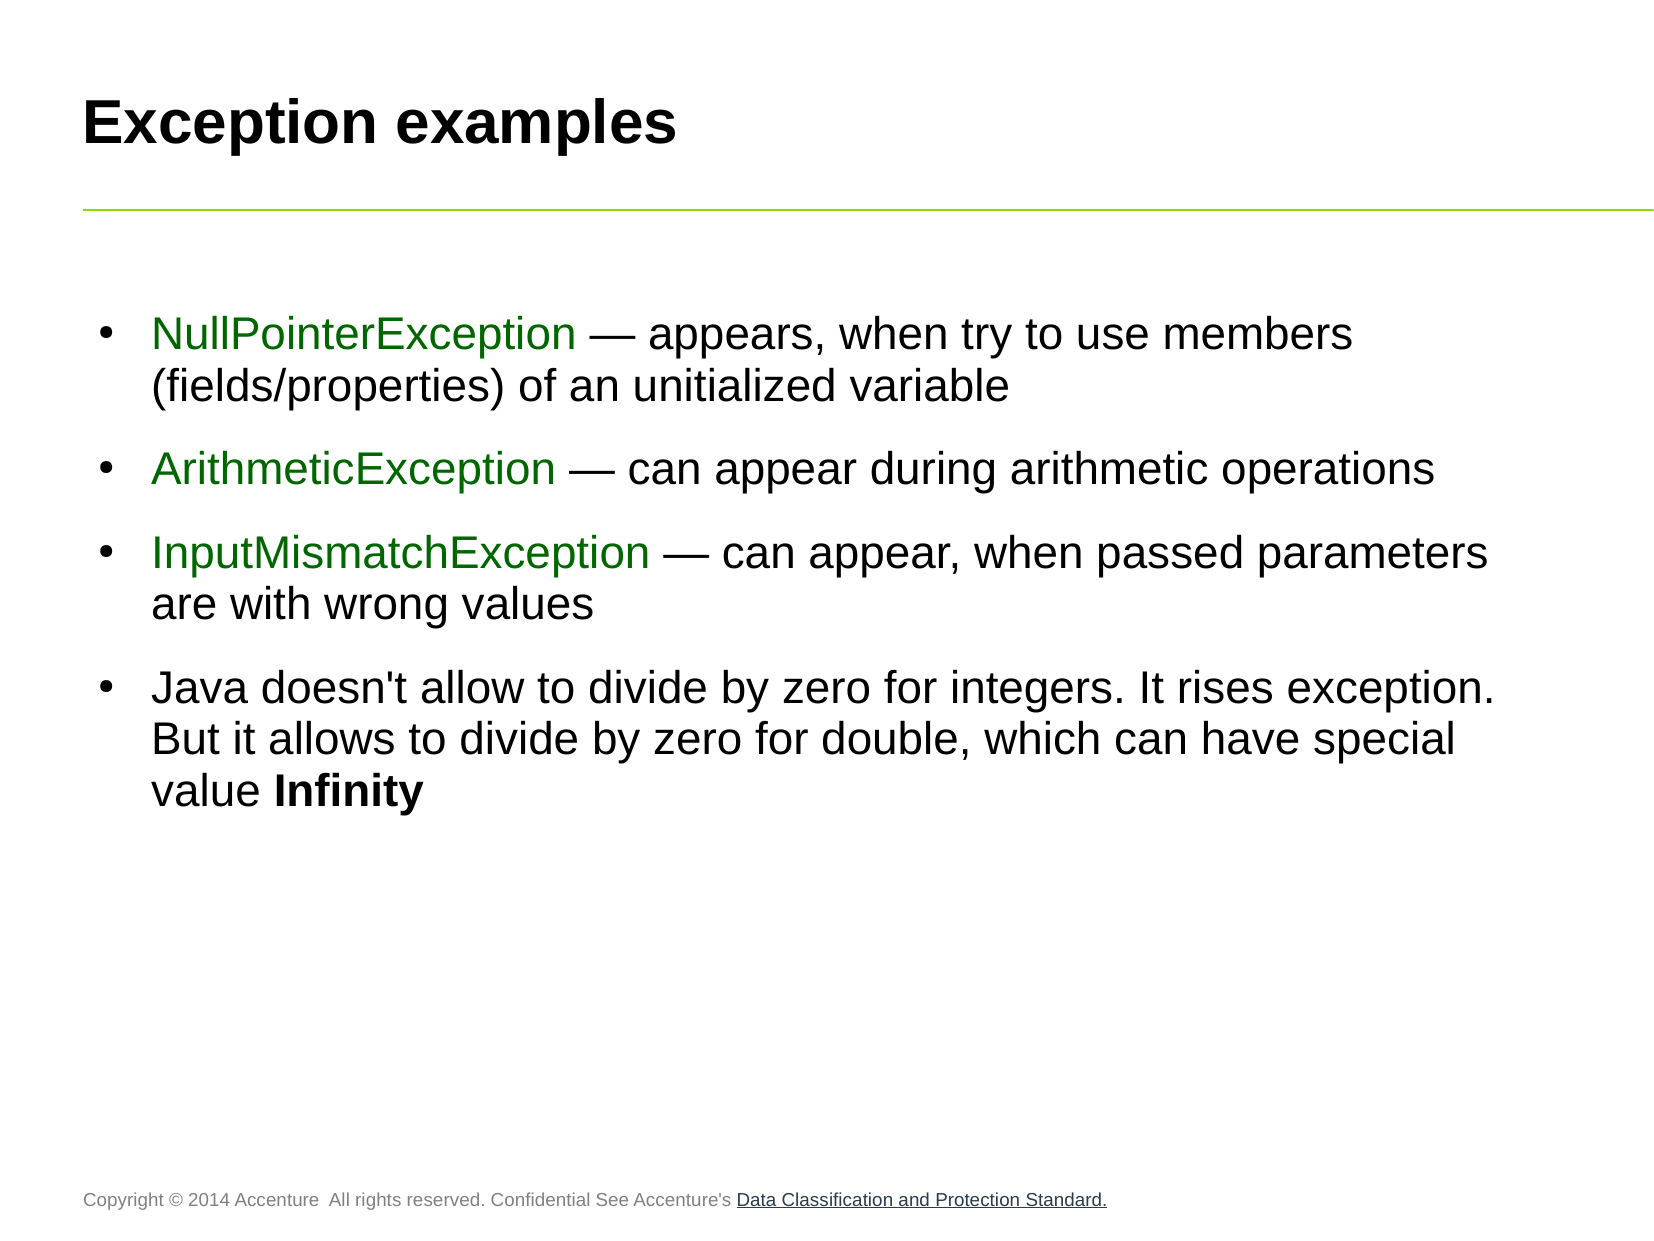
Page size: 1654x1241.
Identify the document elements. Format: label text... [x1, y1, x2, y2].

list NullPointerException — appears, when try to use members (fields/properties) of an unitialized variable ArithmeticException — can appear during arithmetic operations InputMismatchException — can appear, when passed parameters are with wrong values Java doesn't allow to divide by zero for integers. It rises exception. But it allows to divide by zero for double, which can have special value Infinity [80, 308, 1536, 1028]
title Exception examples [82, 49, 1571, 196]
